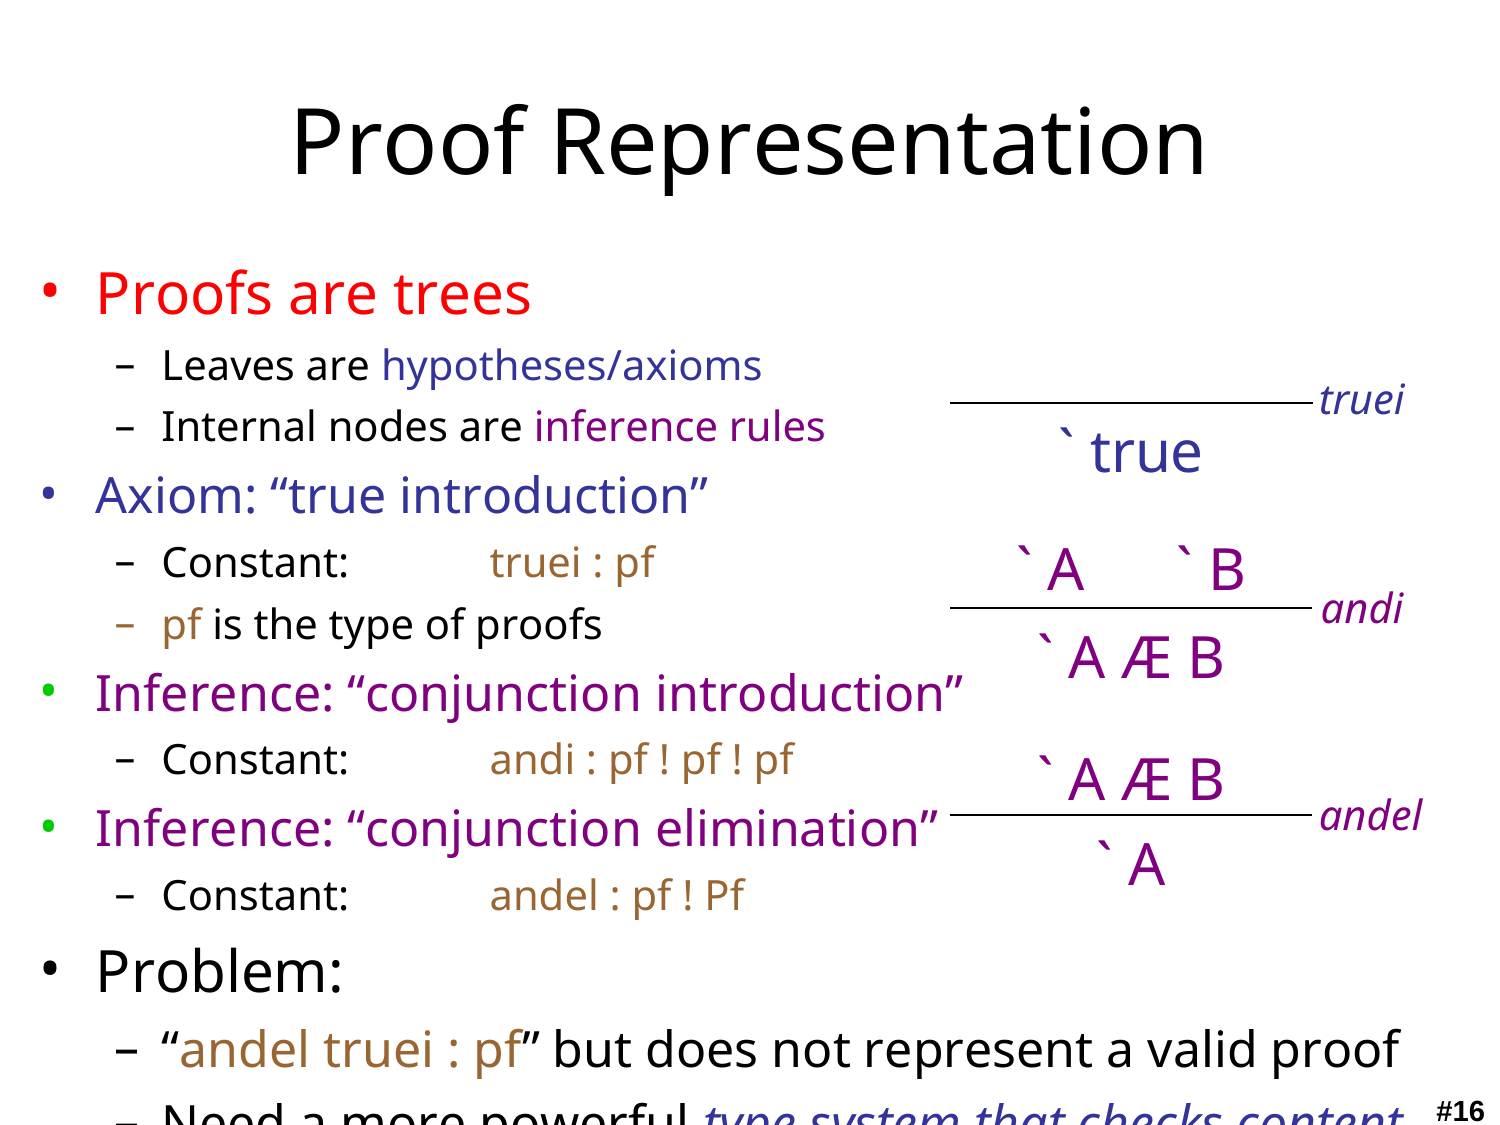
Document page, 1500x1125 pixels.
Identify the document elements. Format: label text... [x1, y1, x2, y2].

text_box andi [1305, 570, 1419, 644]
text_box ` A Æ B [949, 609, 1313, 700]
text_box ` A Æ B [949, 730, 1313, 816]
text_box ` A [949, 816, 1313, 900]
text_box andel [1303, 777, 1438, 851]
text_box truei [1303, 362, 1420, 435]
title Proof Representation [24, 45, 1476, 233]
list Proofs are trees Leaves are hypotheses/axioms Internal nodes are inference rules Axiom: “true introduction” Constant: truei : pf pf is the type of proofs Inference: “conjunction introduction” Constant: andi : pf ! pf ! pf Inference: “conjunction elimination” Constant: andel : pf ! Pf Problem: “andel truei : pf” but does not represent a valid proof Need a more powerful type system that checks content [24, 249, 1438, 1088]
text_box ` A ` B [949, 520, 1313, 609]
text_box ` true [950, 404, 1313, 488]
